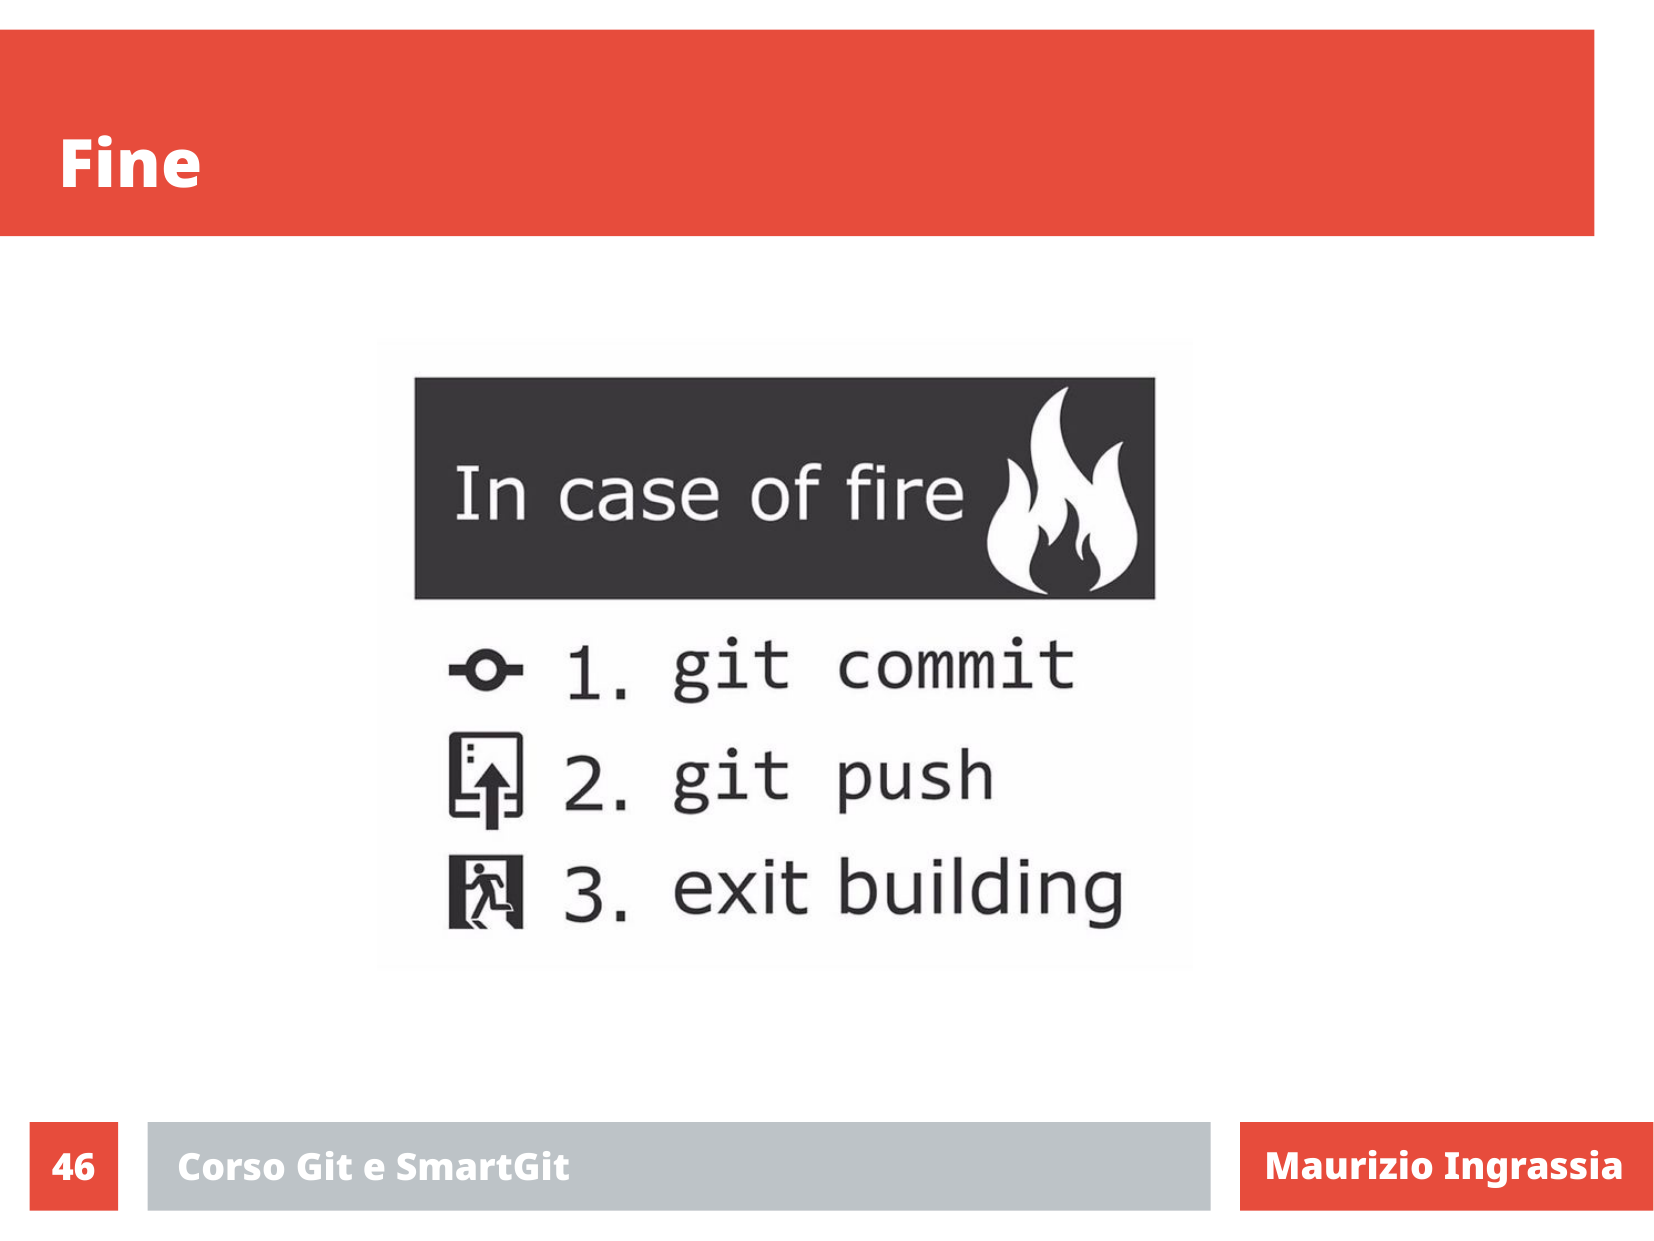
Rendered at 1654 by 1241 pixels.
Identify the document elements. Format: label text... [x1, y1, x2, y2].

picture [377, 247, 1193, 1063]
title Fine [59, 59, 1595, 207]
